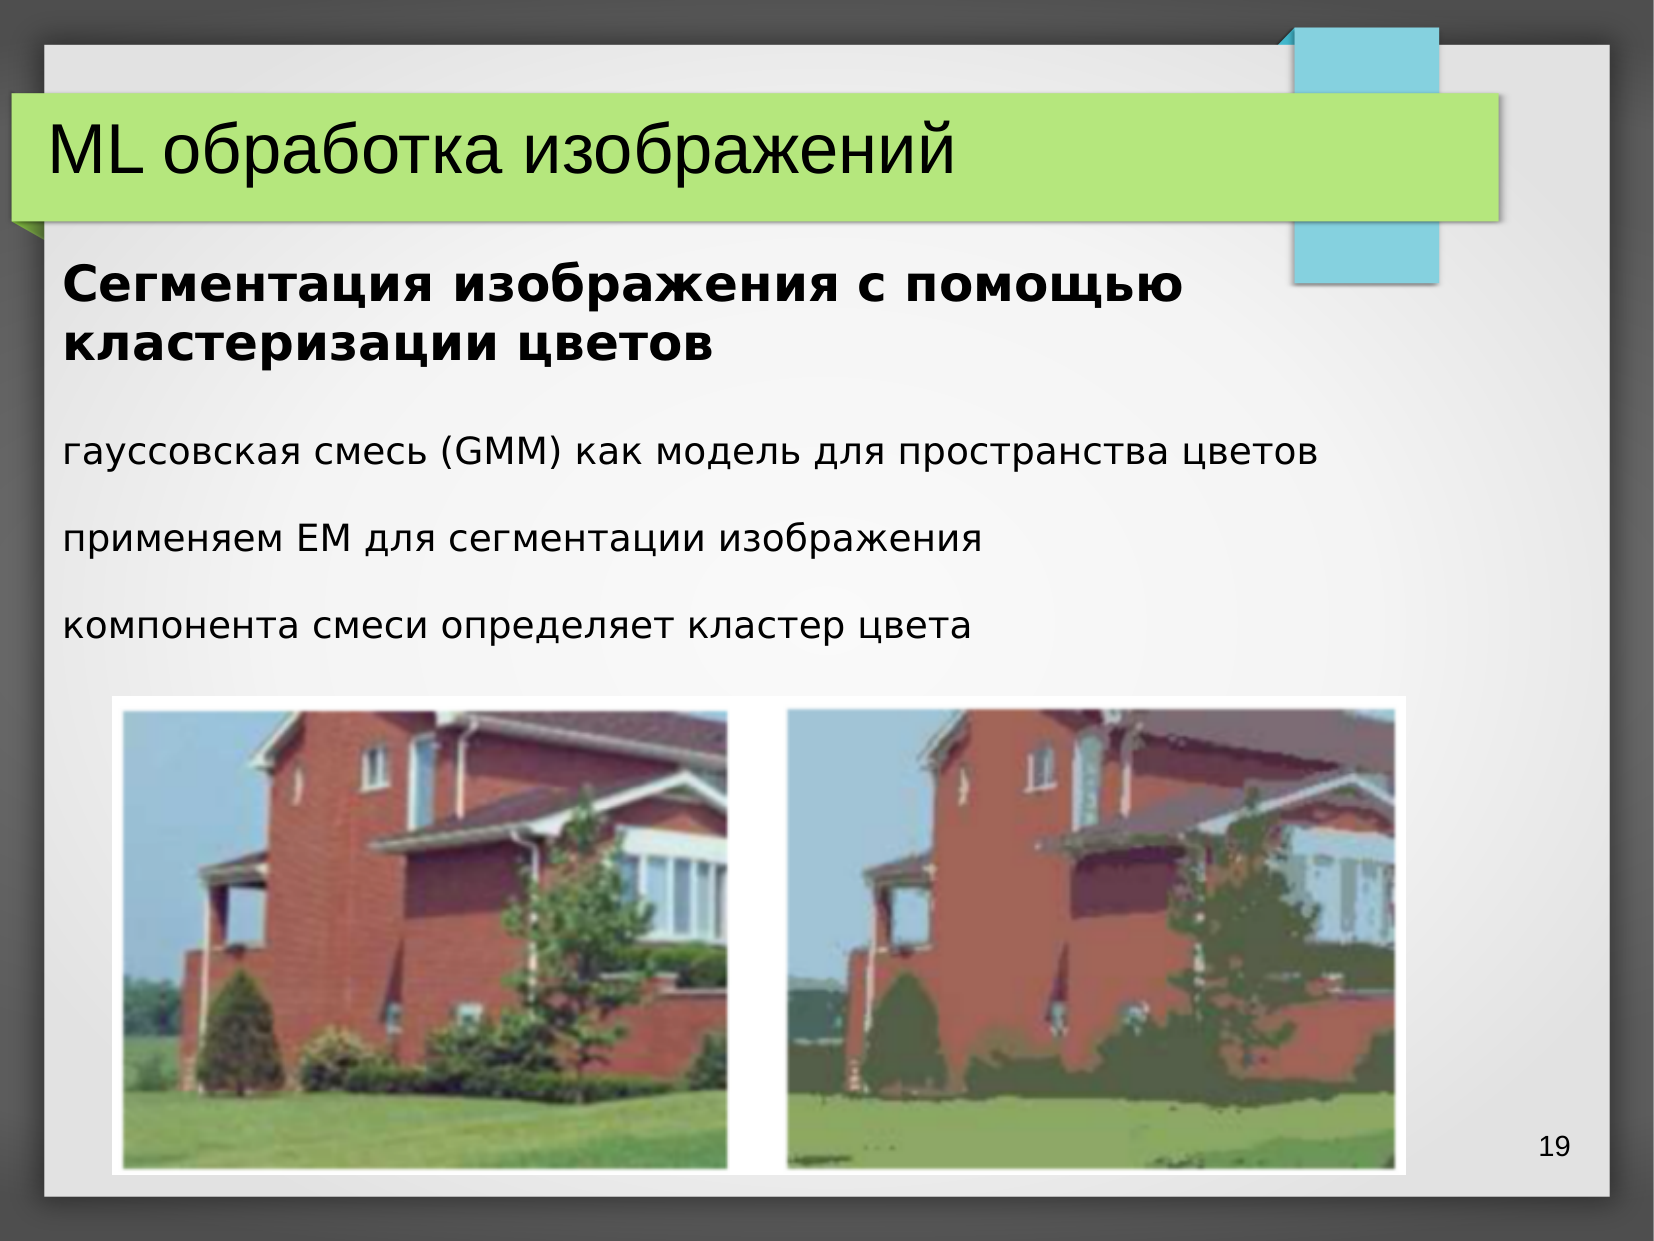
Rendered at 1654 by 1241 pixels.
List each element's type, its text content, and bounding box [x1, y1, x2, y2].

text_box Сегментация изображения с помощью кластеризации цветов гауссовская смесь (GMM) как модель для пространства цветов применяем EM для сегментации изображения компонента смеси определяет кластер цвета [47, 248, 1570, 656]
title ML обработка изображений [47, 109, 1501, 189]
picture [0, 0, 1654, 1241]
